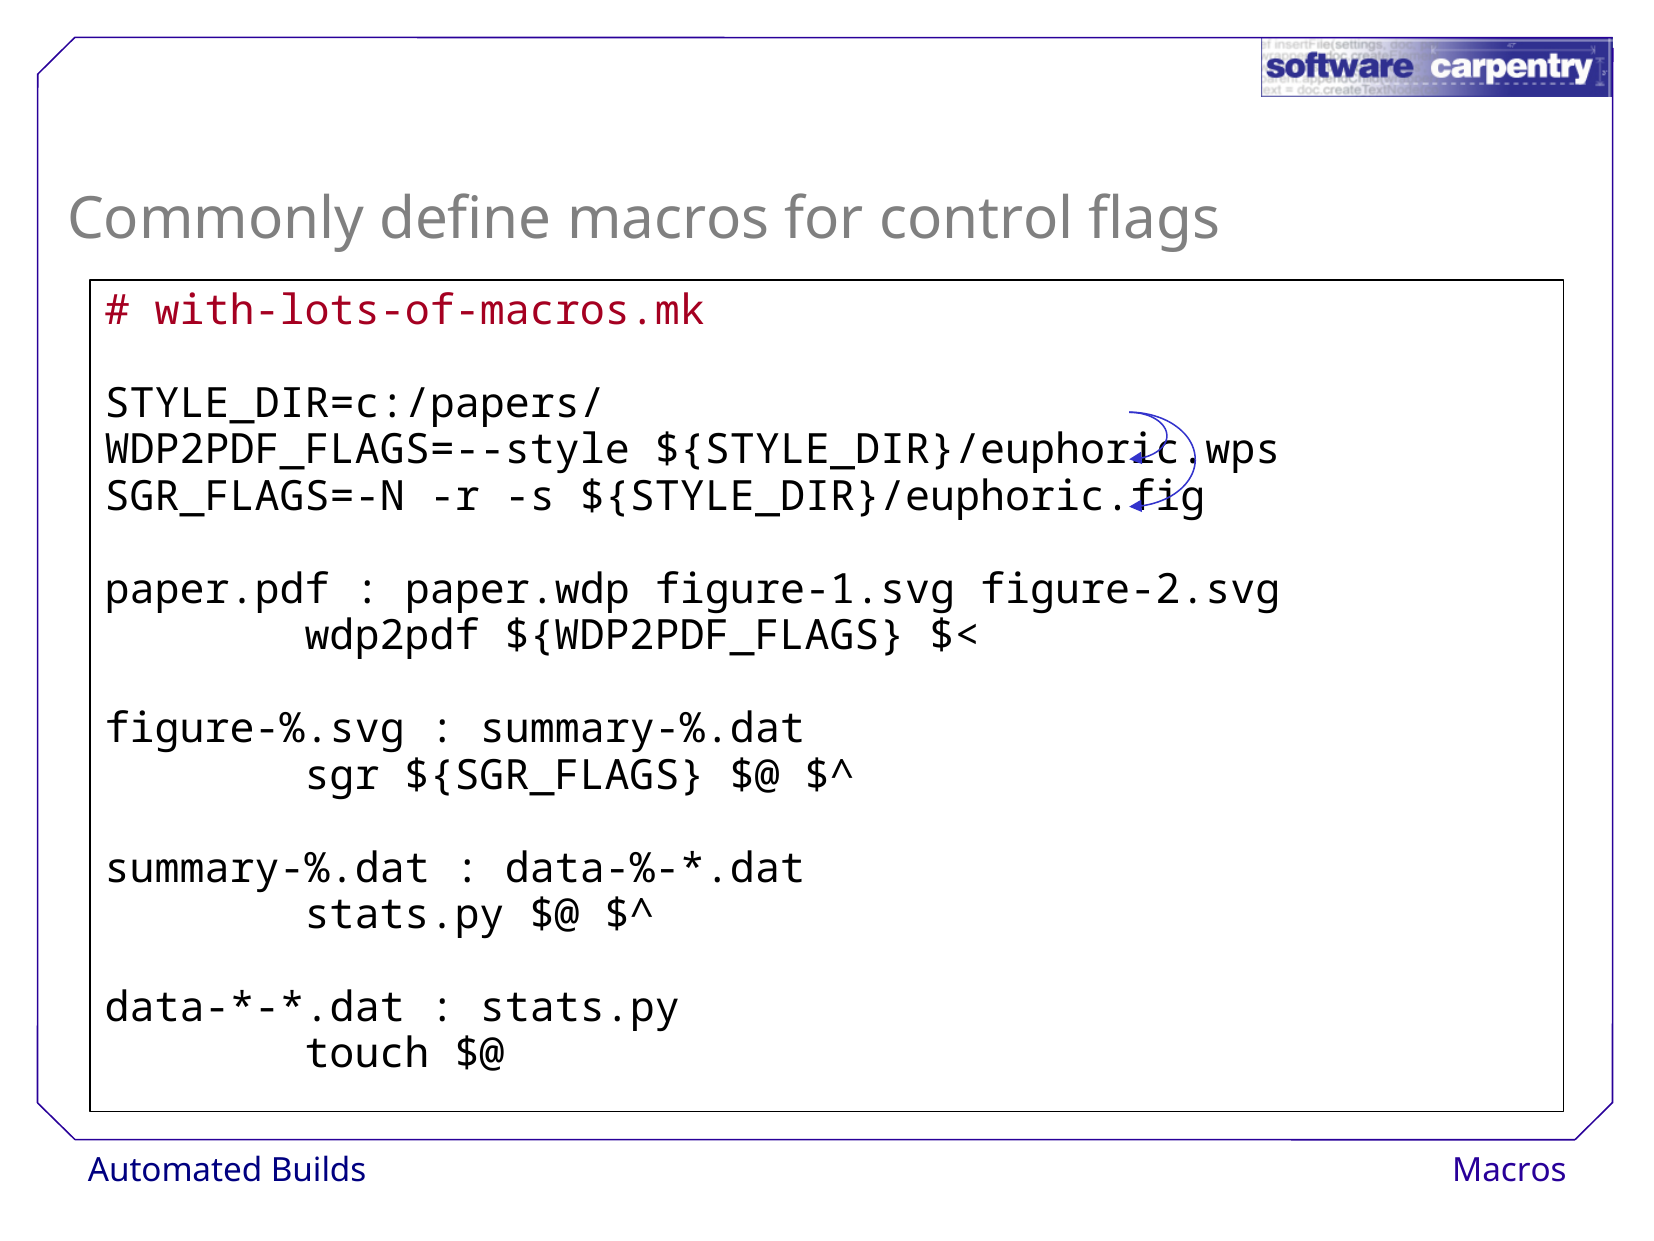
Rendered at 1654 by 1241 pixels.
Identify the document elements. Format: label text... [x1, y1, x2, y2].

text_box # with-lots-of-macros.mk STYLE_DIR=c:/papers/ WDP2PDF_FLAGS=--style ${STYLE_DIR}/euphoric.wps SGR_FLAGS=-N -r -s ${STYLE_DIR}/euphoric.fig paper.pdf : paper.wdp figure-1.svg figure-2.svg wdp2pdf ${WDP2PDF_FLAGS} $< figure-%.svg : summary-%.dat sgr ${SGR_FLAGS} $@ $^ summary-%.dat : data-%-*.dat stats.py $@ $^ data-*-*.dat : stats.py touch $@ [89, 279, 1564, 1112]
text_box Commonly define macros for control flags [52, 138, 1386, 259]
picture [1261, 39, 1613, 97]
